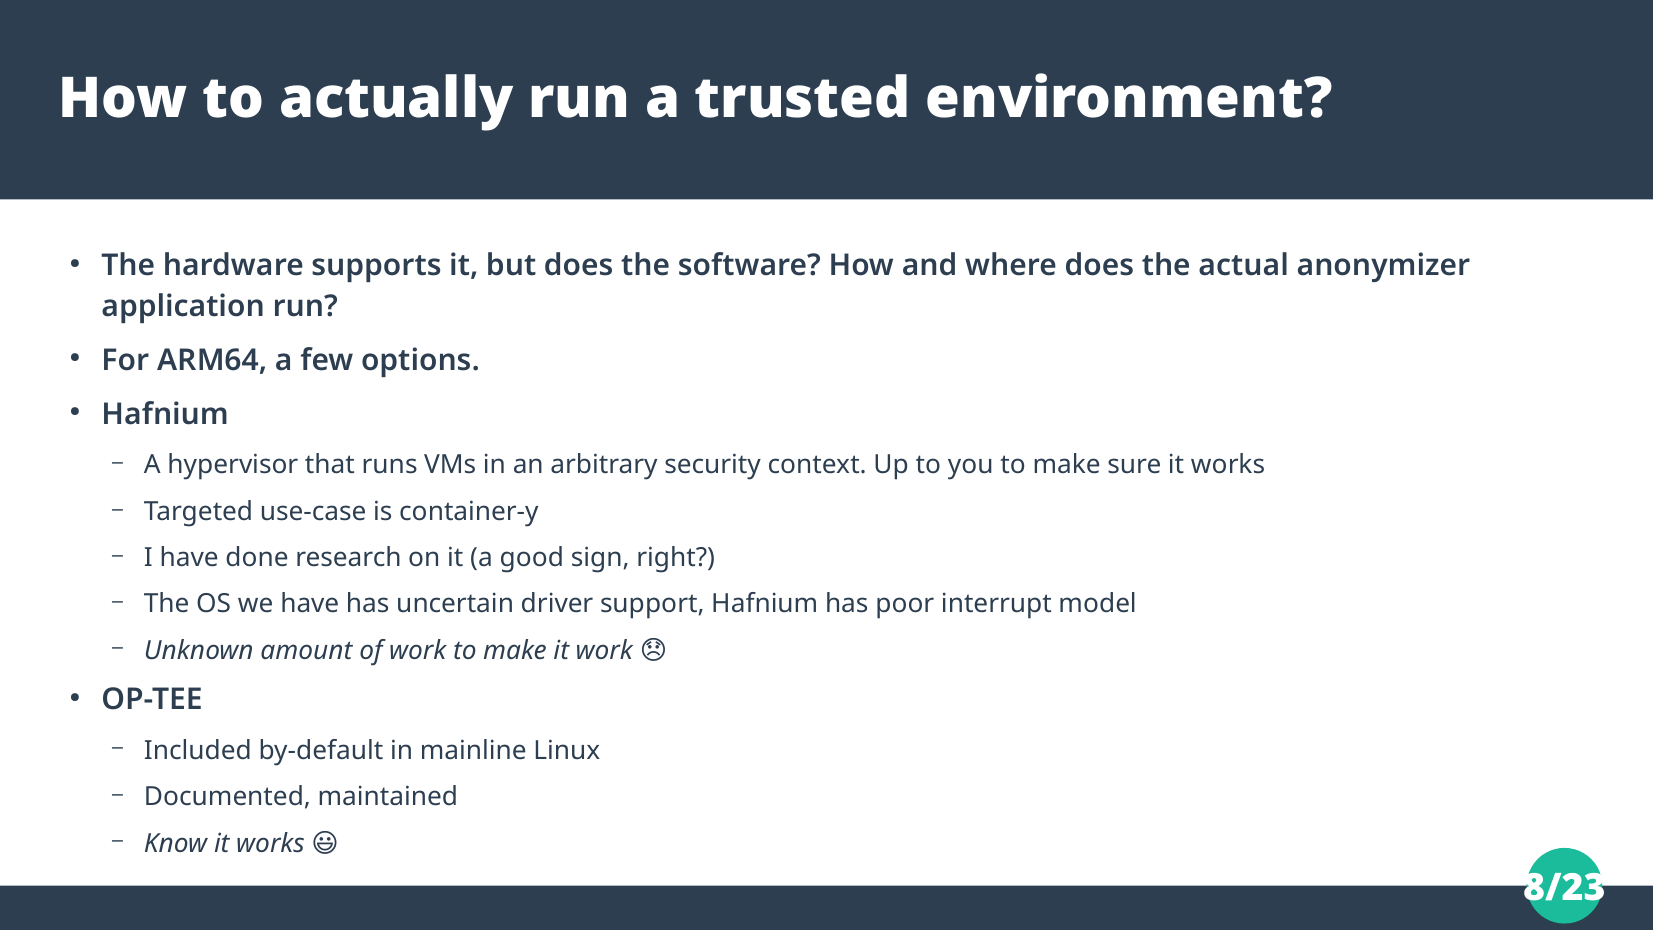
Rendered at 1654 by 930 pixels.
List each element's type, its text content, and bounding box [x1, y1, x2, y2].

title How to actually run a trusted environment? [58, 36, 1594, 155]
list The hardware supports it, but does the software? How and where does the actual anonymizer application run? For ARM64, a few options. Hafnium A hypervisor that runs VMs in an arbitrary security context. Up to you to make sure it works Targeted use-case is container-y I have done research on it (a good sign, right?) The OS we have has uncertain driver support, Hafnium has poor interrupt model Unknown amount of work to make it work 😞 OP-TEE Included by-default in mainline Linux Documented, maintained Know it works 😃 [58, 243, 1594, 864]
